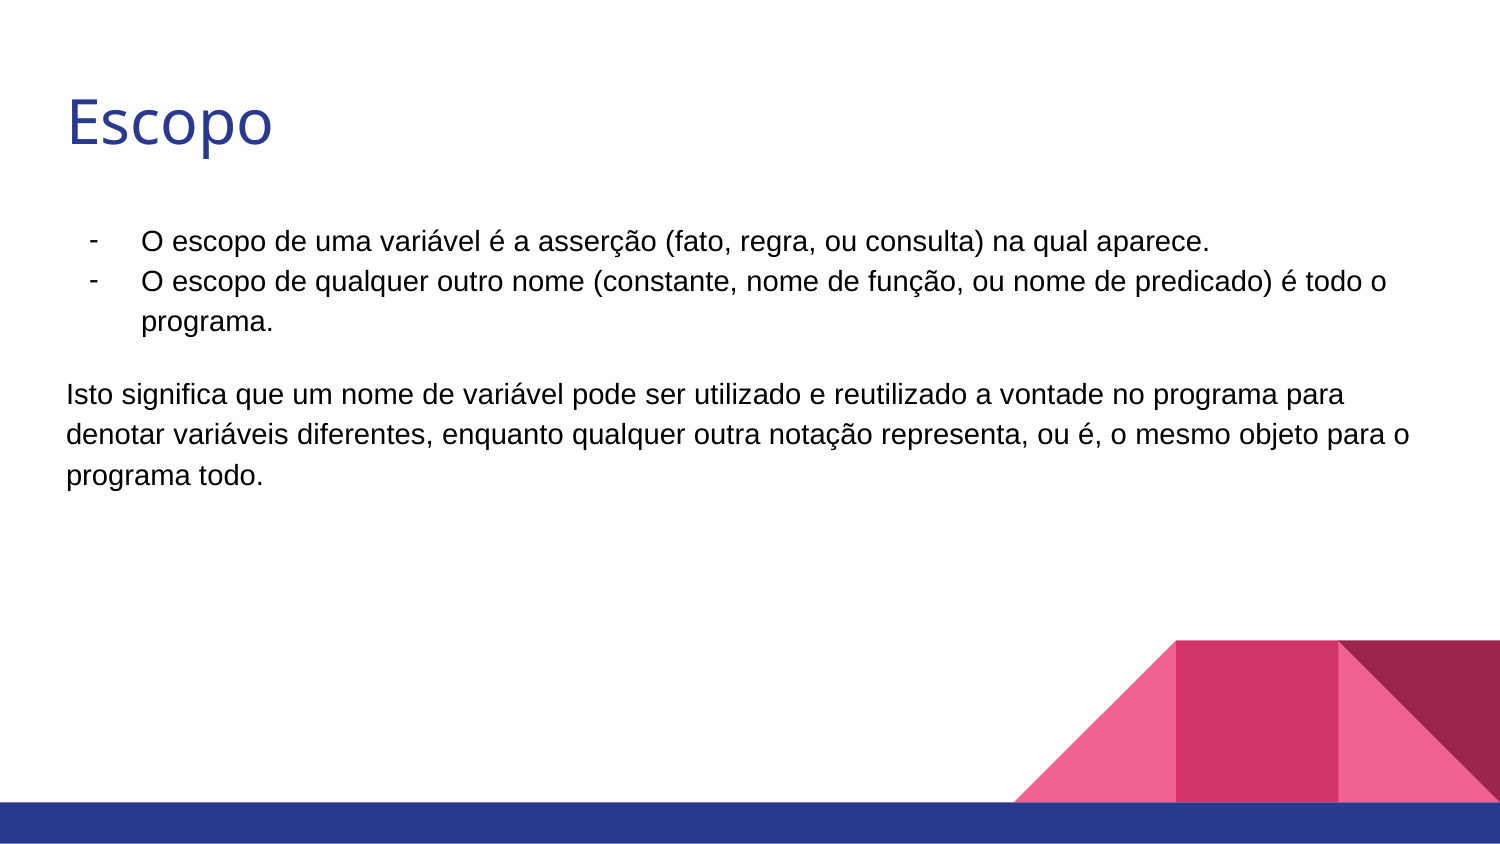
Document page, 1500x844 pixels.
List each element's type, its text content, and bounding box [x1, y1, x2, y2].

list O escopo de uma variável é a asserção (fato, regra, ou consulta) na qual aparece. O escopo de qualquer outro nome (constante, nome de função, ou nome de predicado) é todo o programa. Isto significa que um nome de variável pode ser utilizado e reutilizado a vontade no programa para denotar variáveis diferentes, enquanto qualquer outra notação representa, ou é, o mesmo objeto para o programa todo. [51, 201, 1449, 750]
title Escopo [51, 67, 1449, 167]
